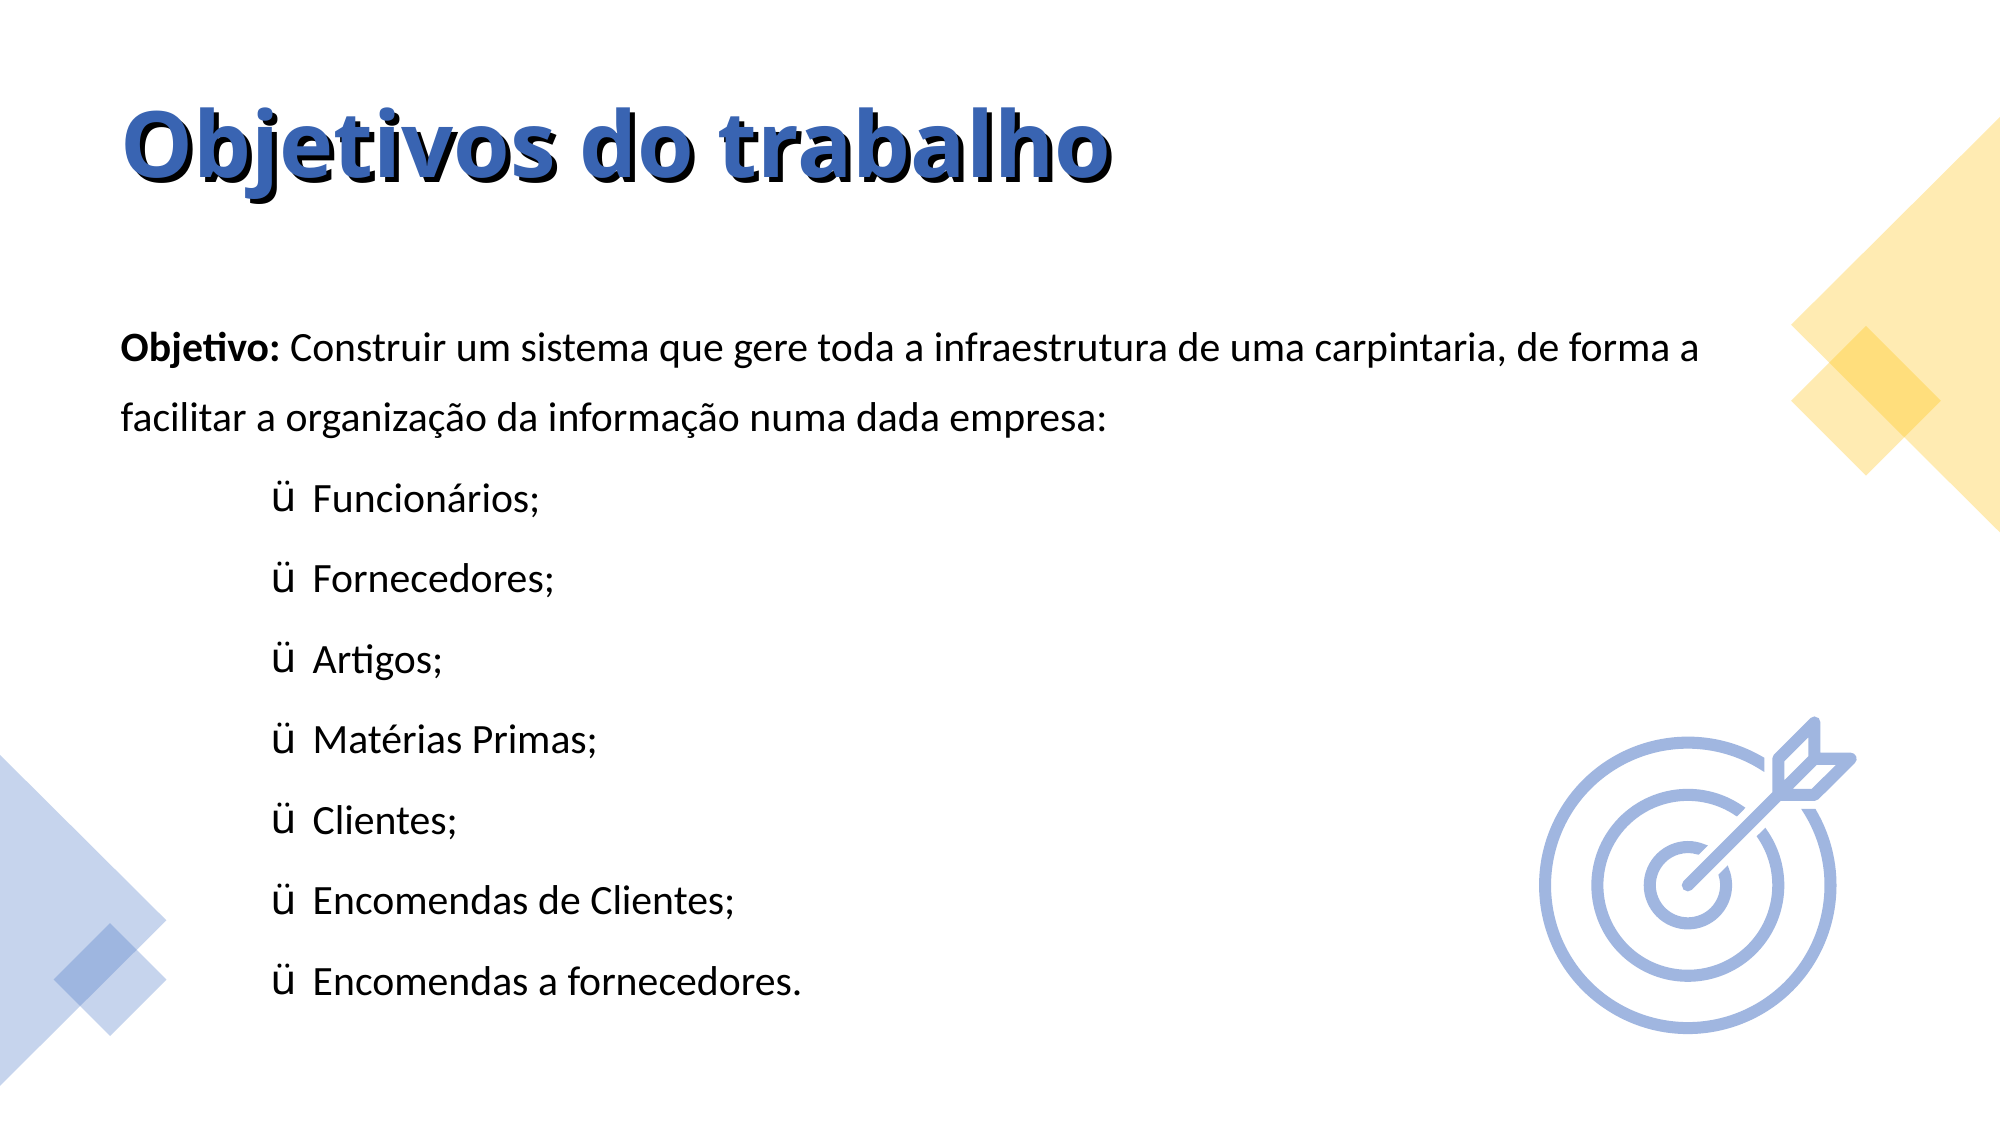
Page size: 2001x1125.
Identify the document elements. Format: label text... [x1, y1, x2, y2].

text_box [0, 0, 2000, 1125]
picture [1499, 684, 1889, 1074]
title Objetivos do trabalho [105, 52, 1458, 243]
list Objetivo: Construir um sistema que gere toda a infraestrutura de uma carpintaria, de forma a facilitar a organização da informação numa dada empresa: Funcionários; Fornecedores; Artigos; Matérias Primas; Clientes; Encomendas de Clientes; Encomendas a fornecedores. [105, 292, 1808, 1014]
